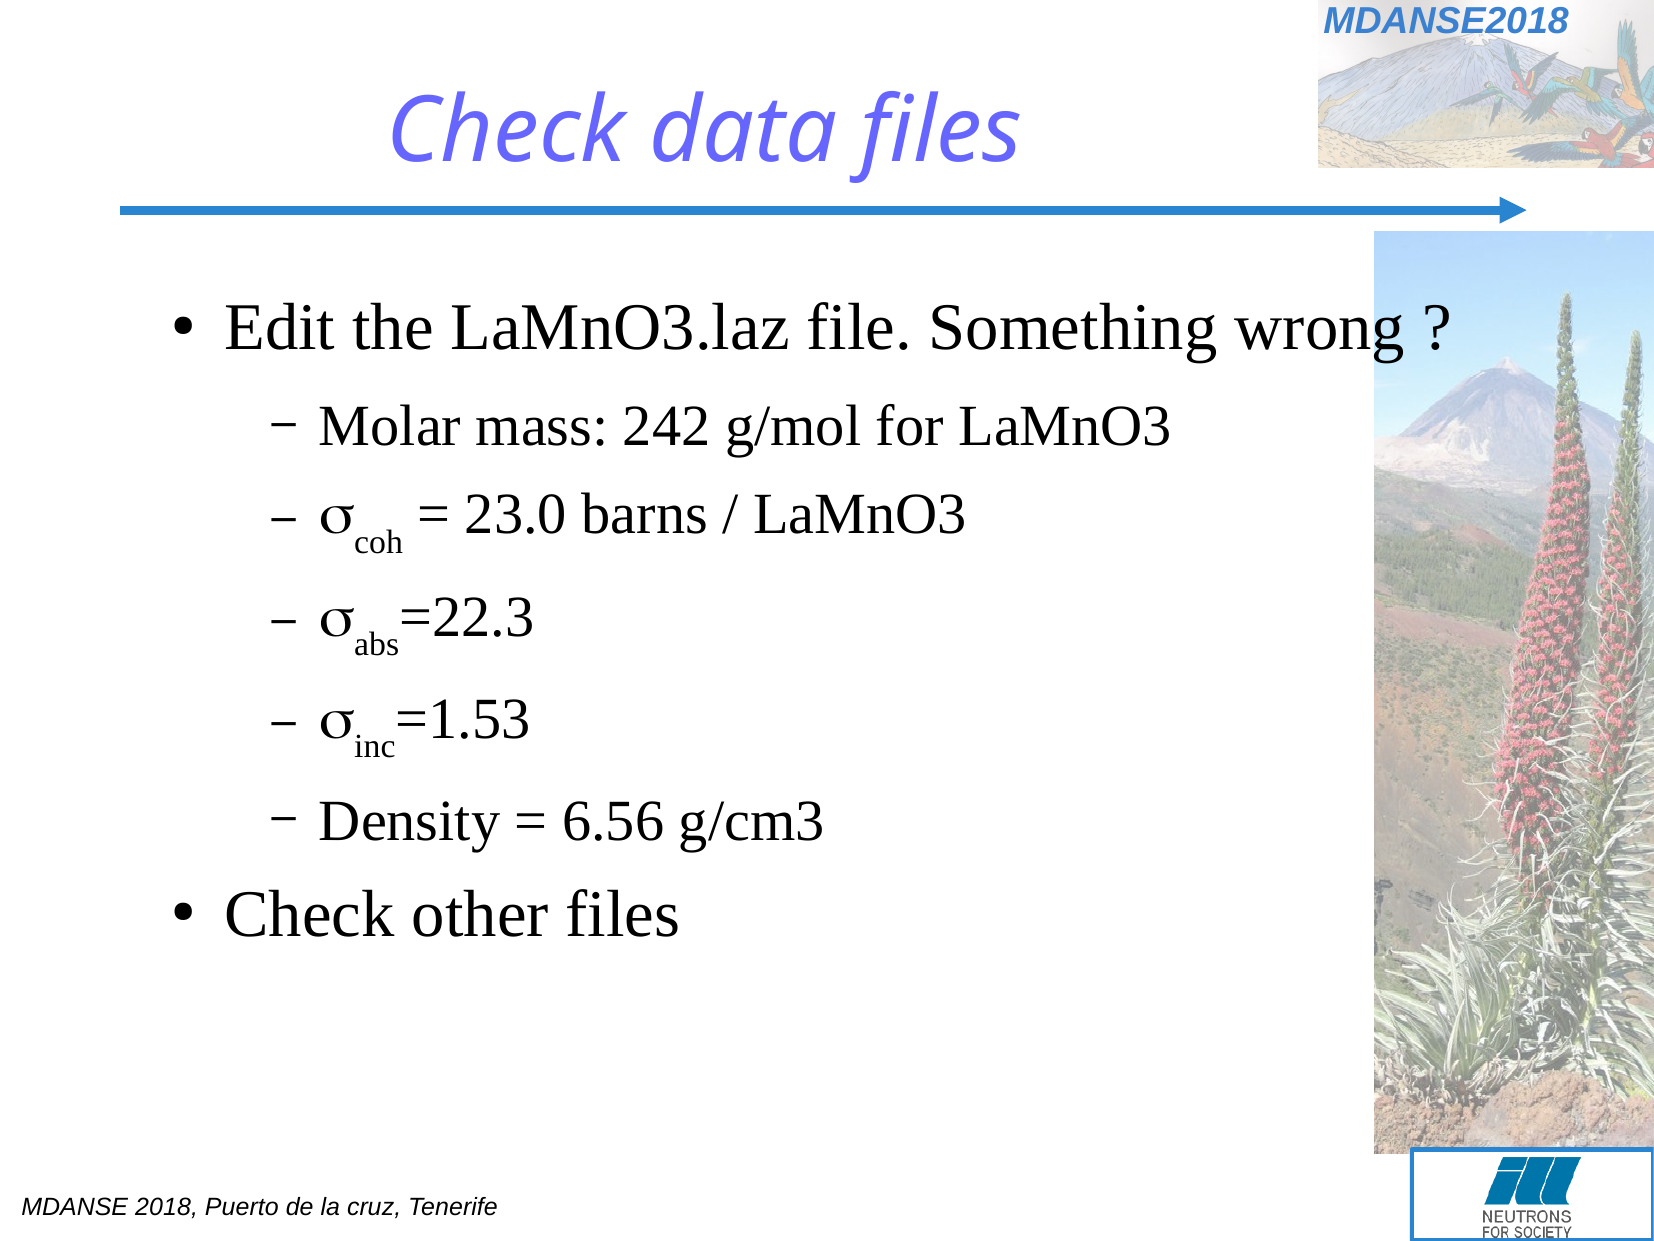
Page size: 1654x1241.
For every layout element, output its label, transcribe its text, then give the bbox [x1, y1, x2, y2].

title Check data files [82, 49, 1328, 203]
list Edit the LaMnO3.laz file. Something wrong ? Molar mass: 242 g/mol for LaMnO3 scoh = 23.0 barns / LaMnO3 sabs=22.3 sinc=1.53 Density = 6.56 g/cm3 Check other files [82, 290, 1571, 1010]
picture [1479, 1153, 1583, 1241]
